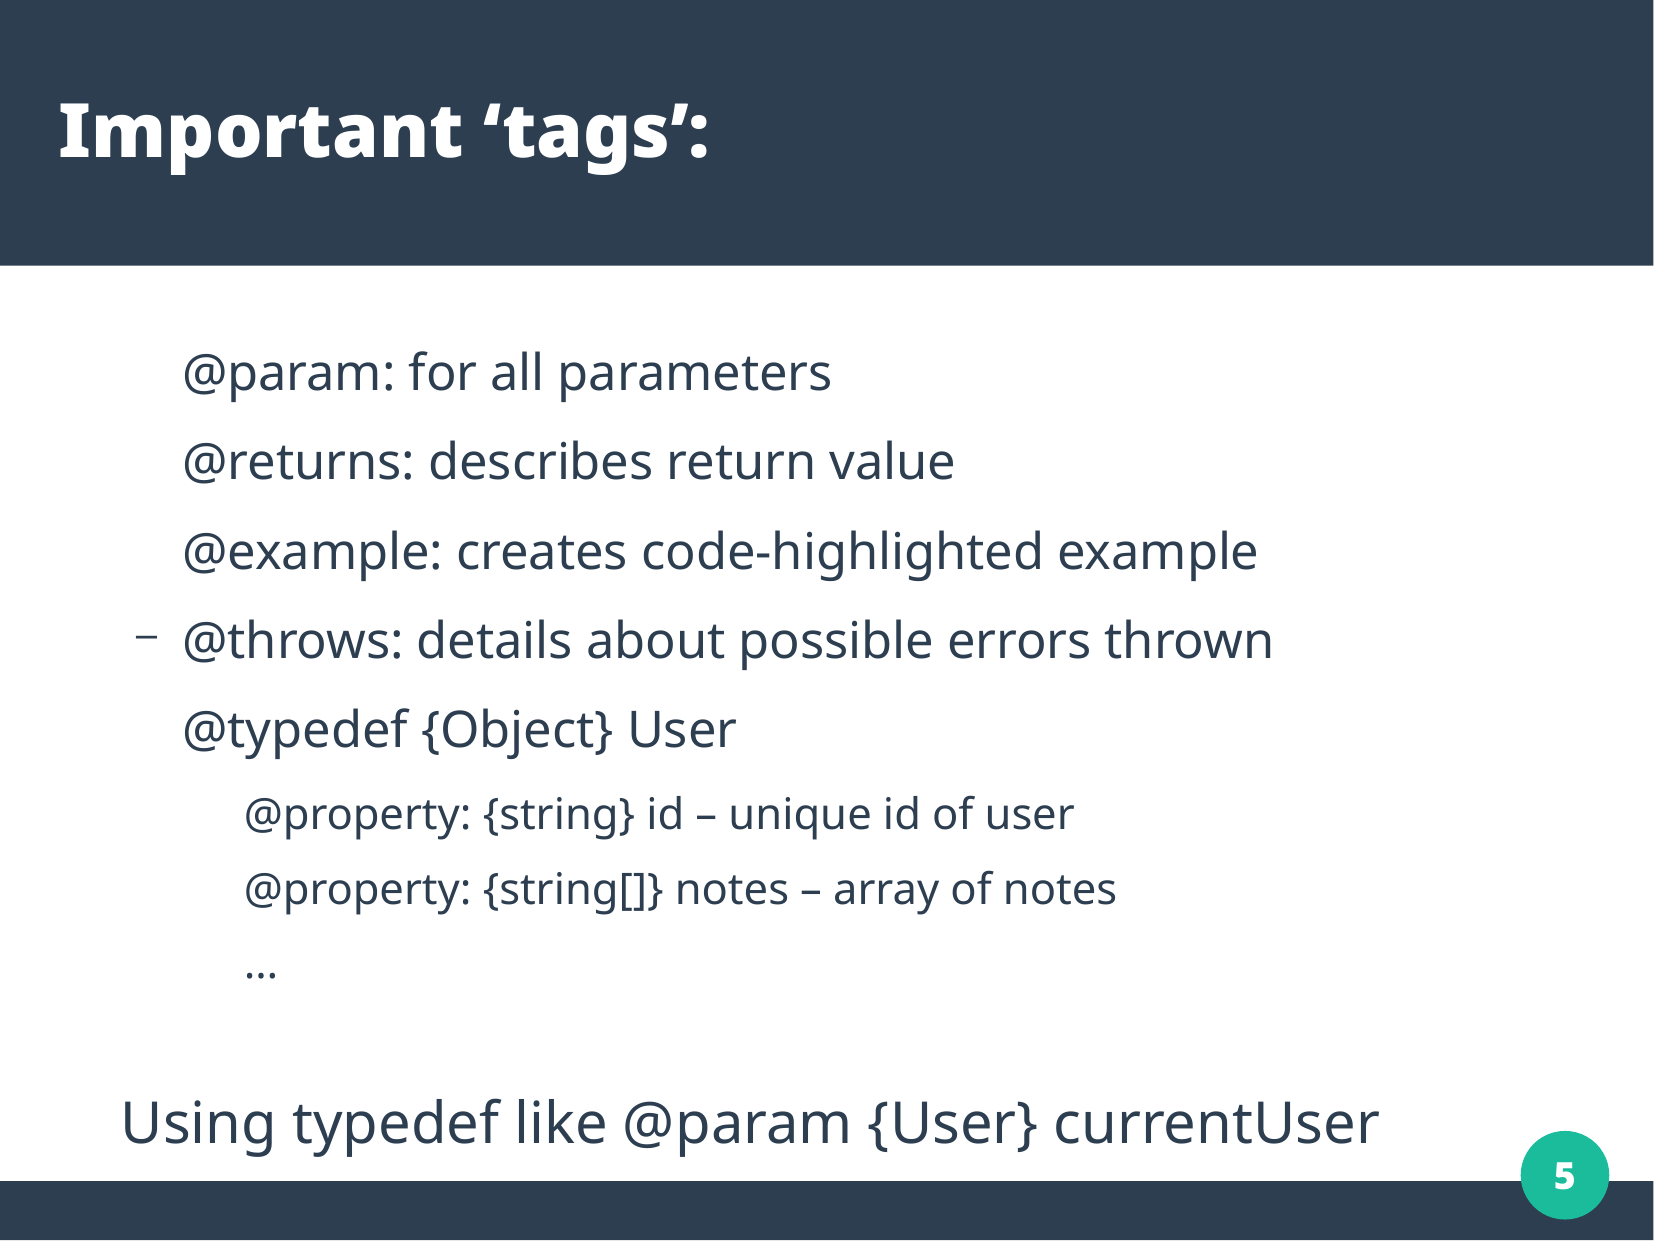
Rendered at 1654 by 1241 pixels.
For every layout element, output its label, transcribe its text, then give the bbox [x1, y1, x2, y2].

list @param: for all parameters @returns: describes return value @example: creates code-highlighted example @throws: details about possible errors thrown @typedef {Object} User @property: {string} id – unique id of user @property: {string[]} notes – array of notes … Using typedef like @param {User} currentUser [59, 336, 1595, 1164]
title Important ‘tags’: [59, 49, 1595, 207]
